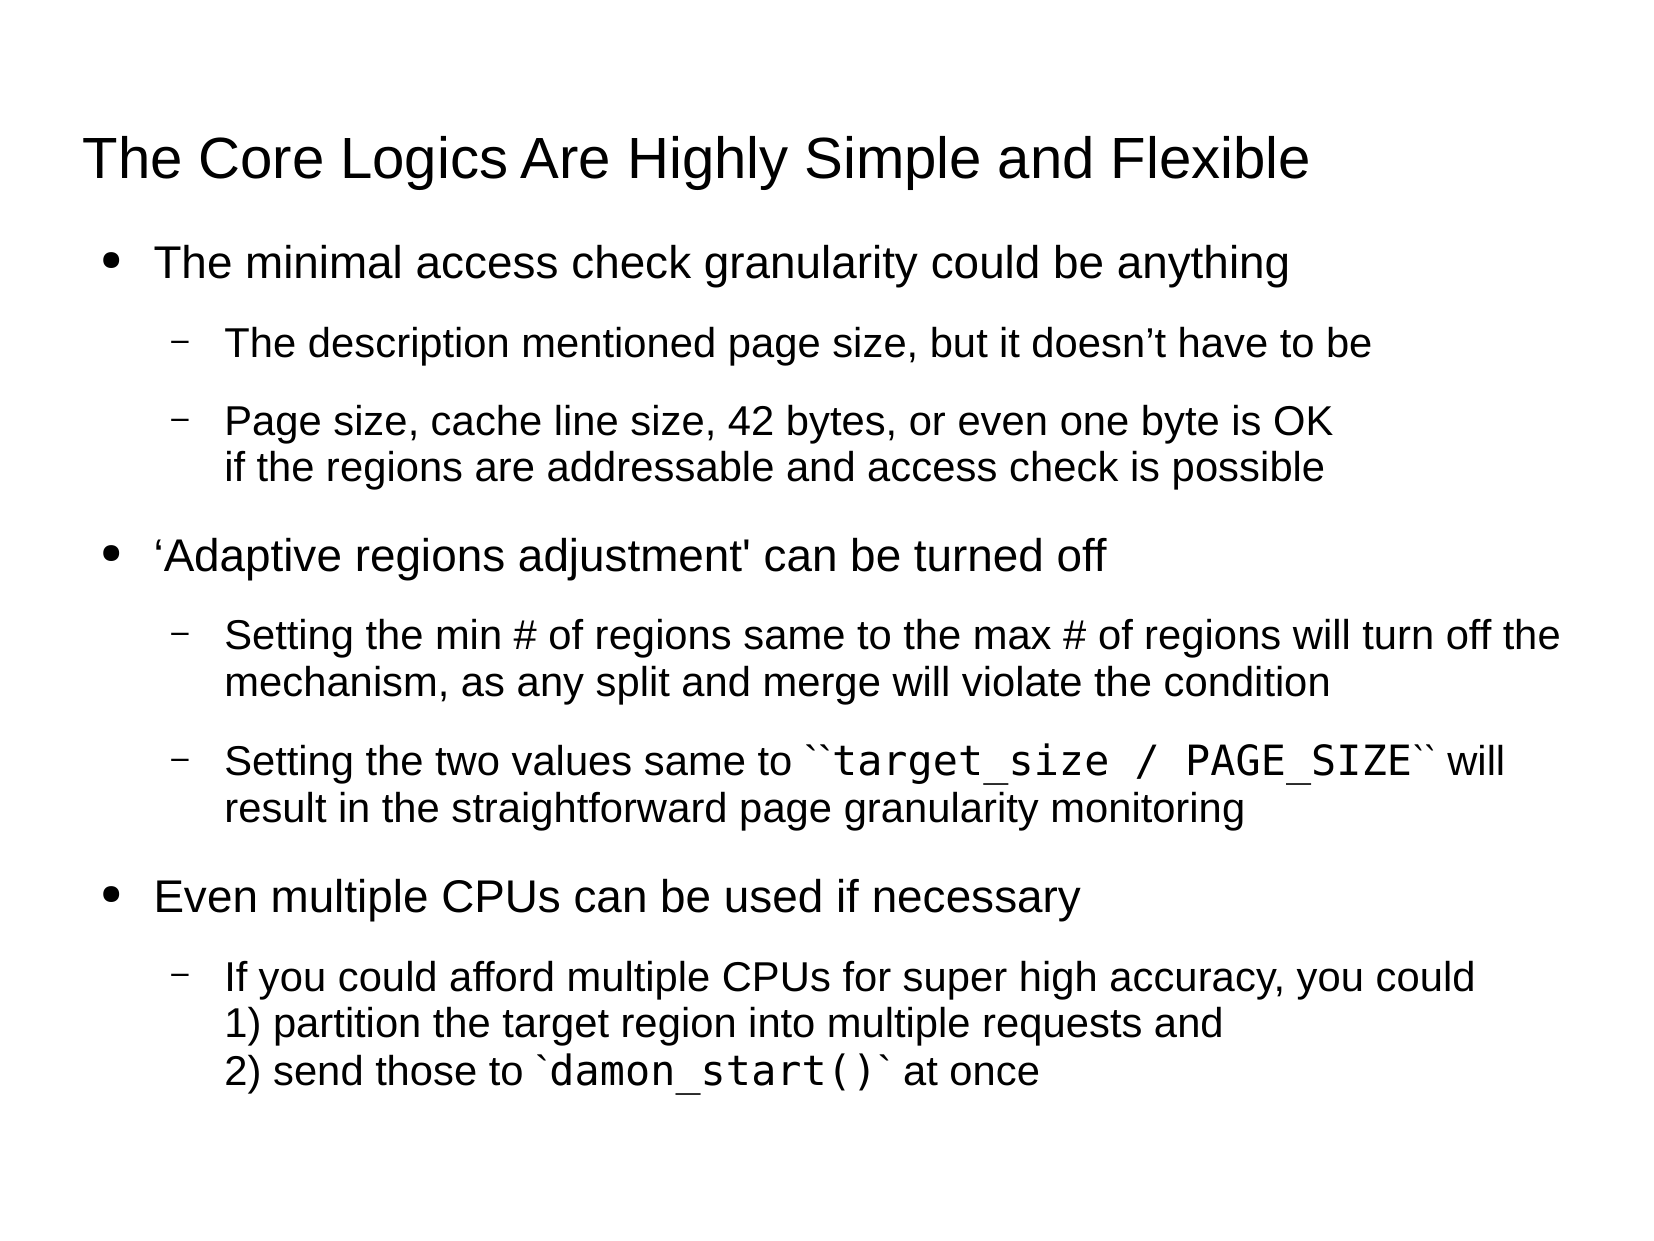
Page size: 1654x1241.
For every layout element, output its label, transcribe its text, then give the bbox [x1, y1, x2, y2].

title The Core Logics Are Highly Simple and Flexible [82, 108, 1571, 210]
list The minimal access check granularity could be anything The description mentioned page size, but it doesn’t have to be Page size, cache line size, 42 bytes, or even one byte is OK if the regions are addressable and access check is possible ‘Adaptive regions adjustment' can be turned off Setting the min # of regions same to the max # of regions will turn off the mechanism, as any split and merge will violate the condition Setting the two values same to ``target_size / PAGE_SIZE`` will result in the straightforward page granularity monitoring Even multiple CPUs can be used if necessary If you could afford multiple CPUs for super high accuracy, you could 1) partition the target region into multiple requests and 2) send those to `damon_start()` at once [82, 236, 1571, 1111]
